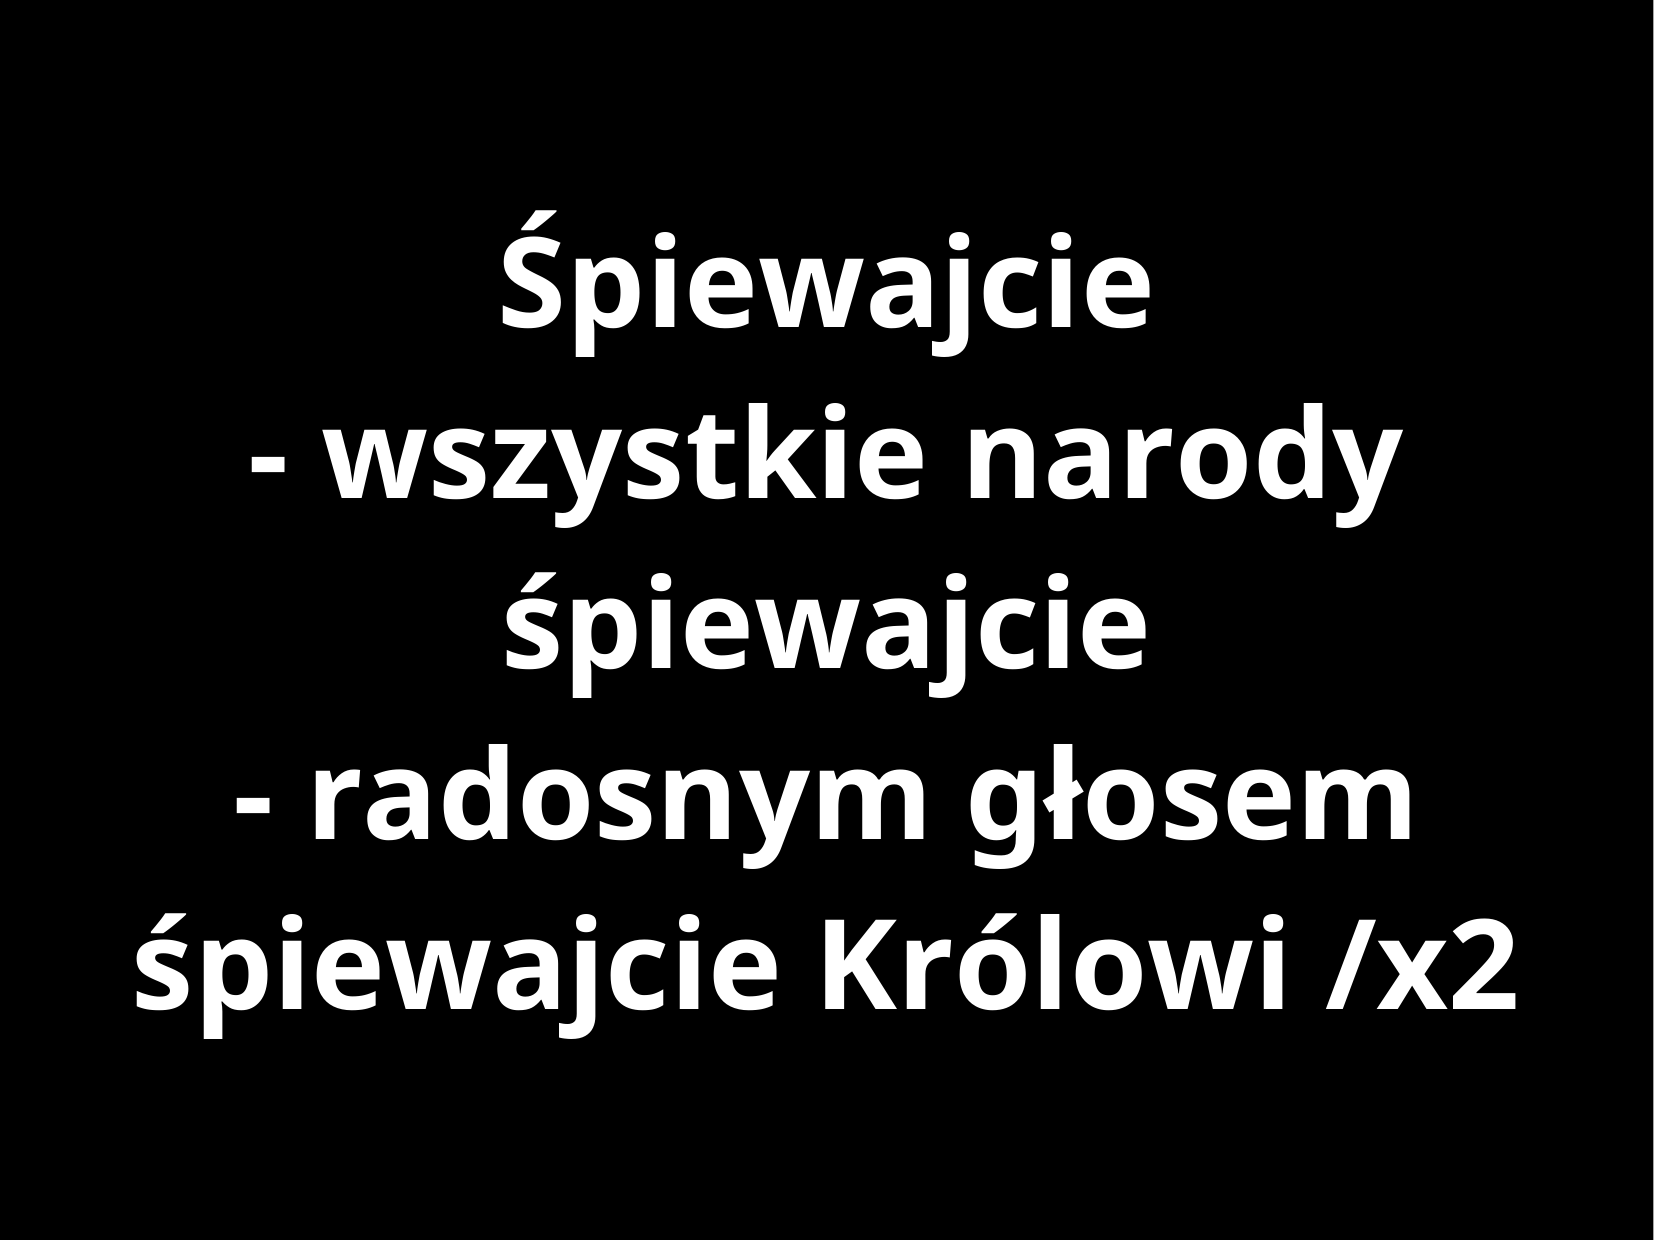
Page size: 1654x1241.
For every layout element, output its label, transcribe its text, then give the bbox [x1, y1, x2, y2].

title Śpiewajcie - wszystkie narody śpiewajcie - radosnym głosem śpiewajcie Królowi /x2 [0, 0, 1654, 1241]
